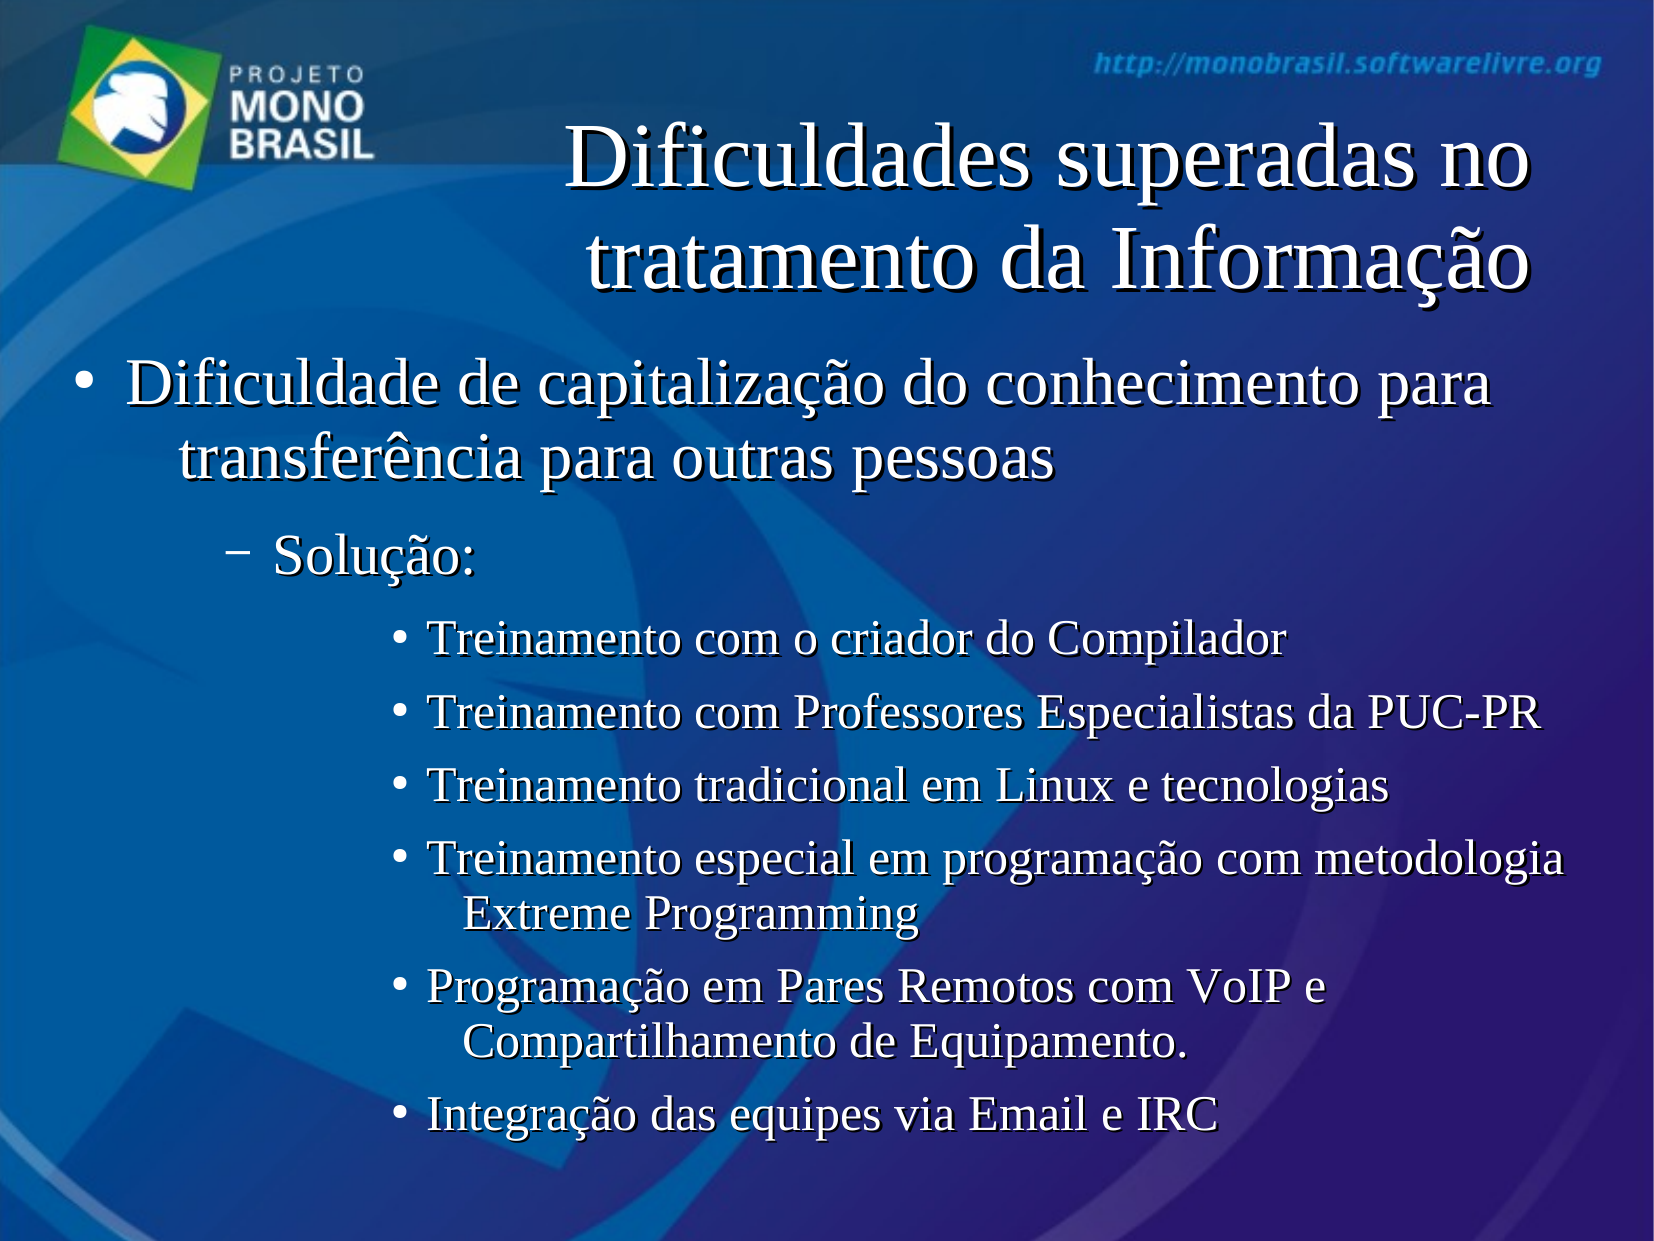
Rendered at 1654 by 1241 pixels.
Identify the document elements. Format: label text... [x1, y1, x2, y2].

list Dificuldade de capitalização do conhecimento para transferência para outras pessoas Solução: Treinamento com o criador do Compilador Treinamento com Professores Especialistas da PUC-PR Treinamento tradicional em Linux e tecnologias Treinamento especial em programação com metodologia Extreme Programming Programação em Pares Remotos com VoIP e Compartilhamento de Equipamento. Integração das equipes via Email e IRC [36, 344, 1591, 1203]
picture [0, 0, 1654, 1241]
title Dificuldades superadas no tratamento da Informação [121, 95, 1534, 318]
